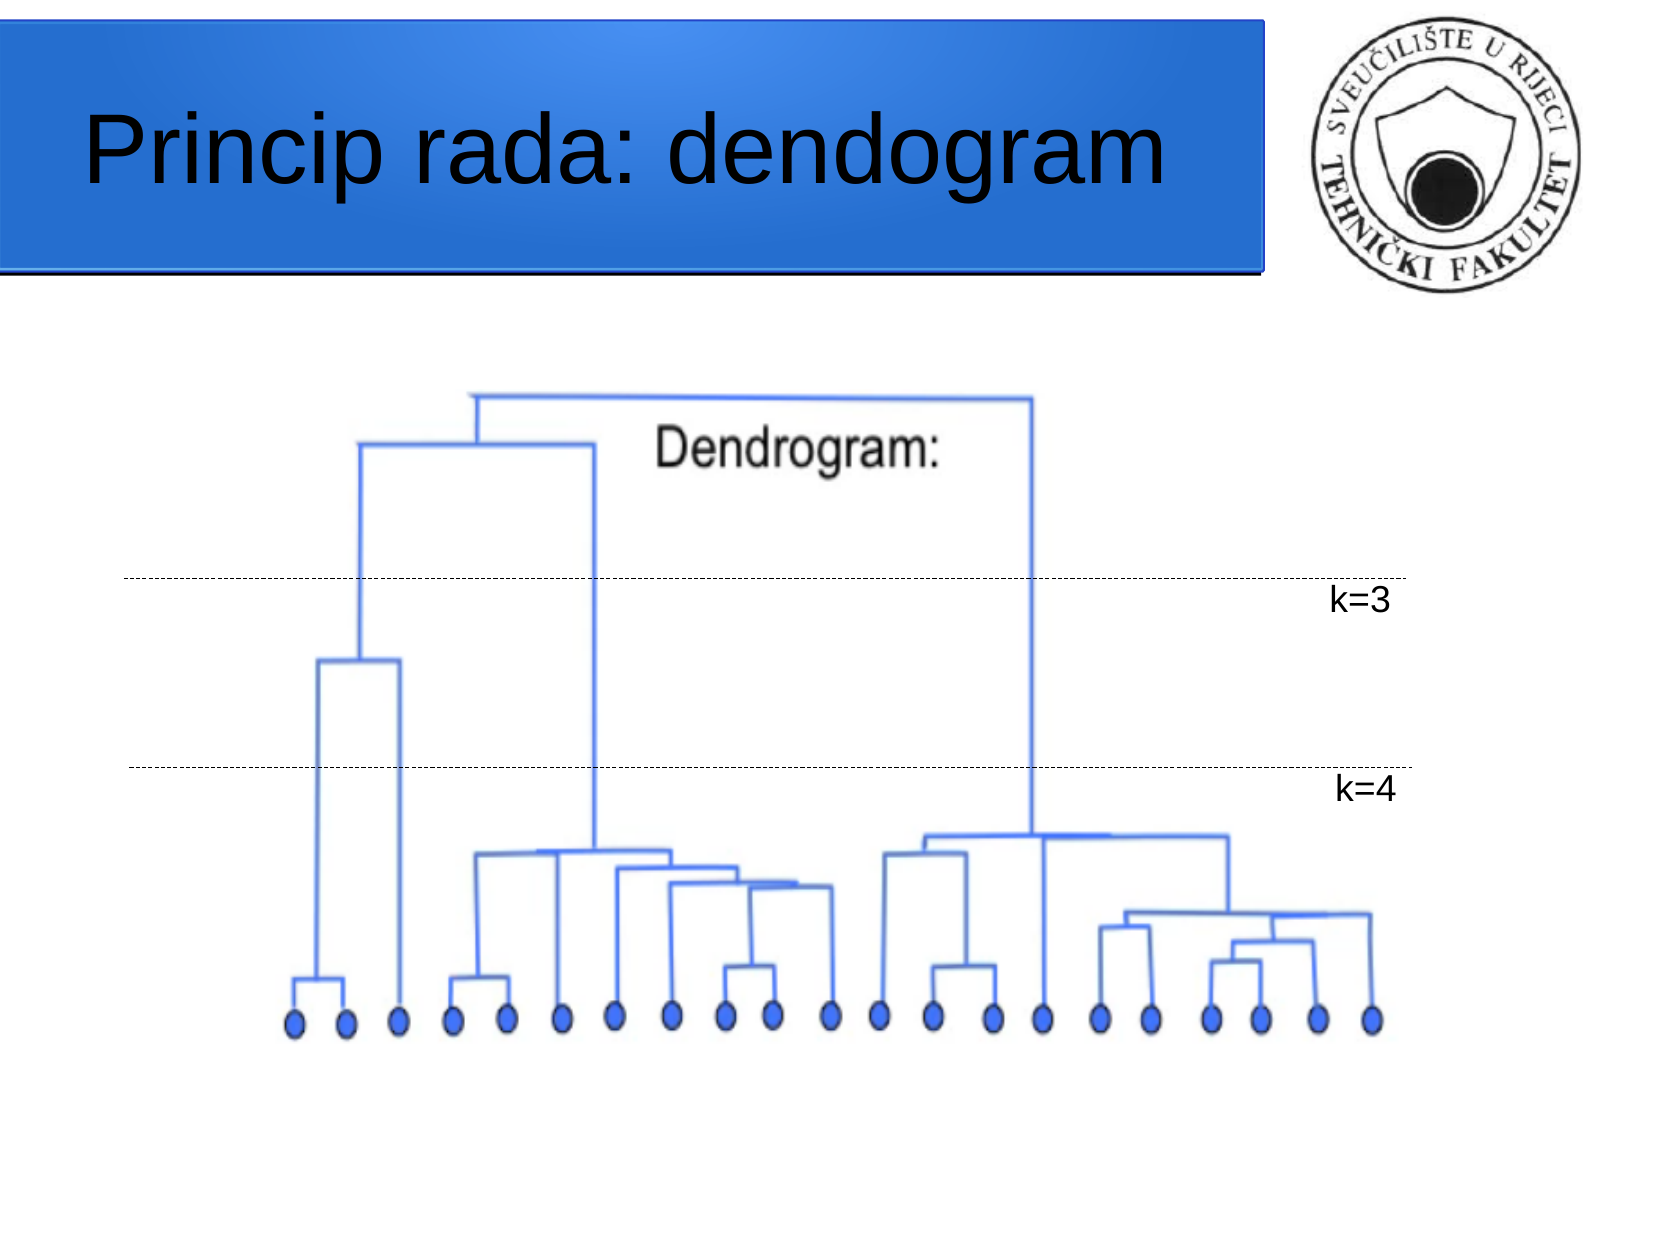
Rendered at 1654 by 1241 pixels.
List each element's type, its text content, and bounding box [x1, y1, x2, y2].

title Princip rada: dendogram [82, 47, 1235, 252]
picture [1277, 0, 1617, 298]
picture [224, 389, 1432, 1064]
